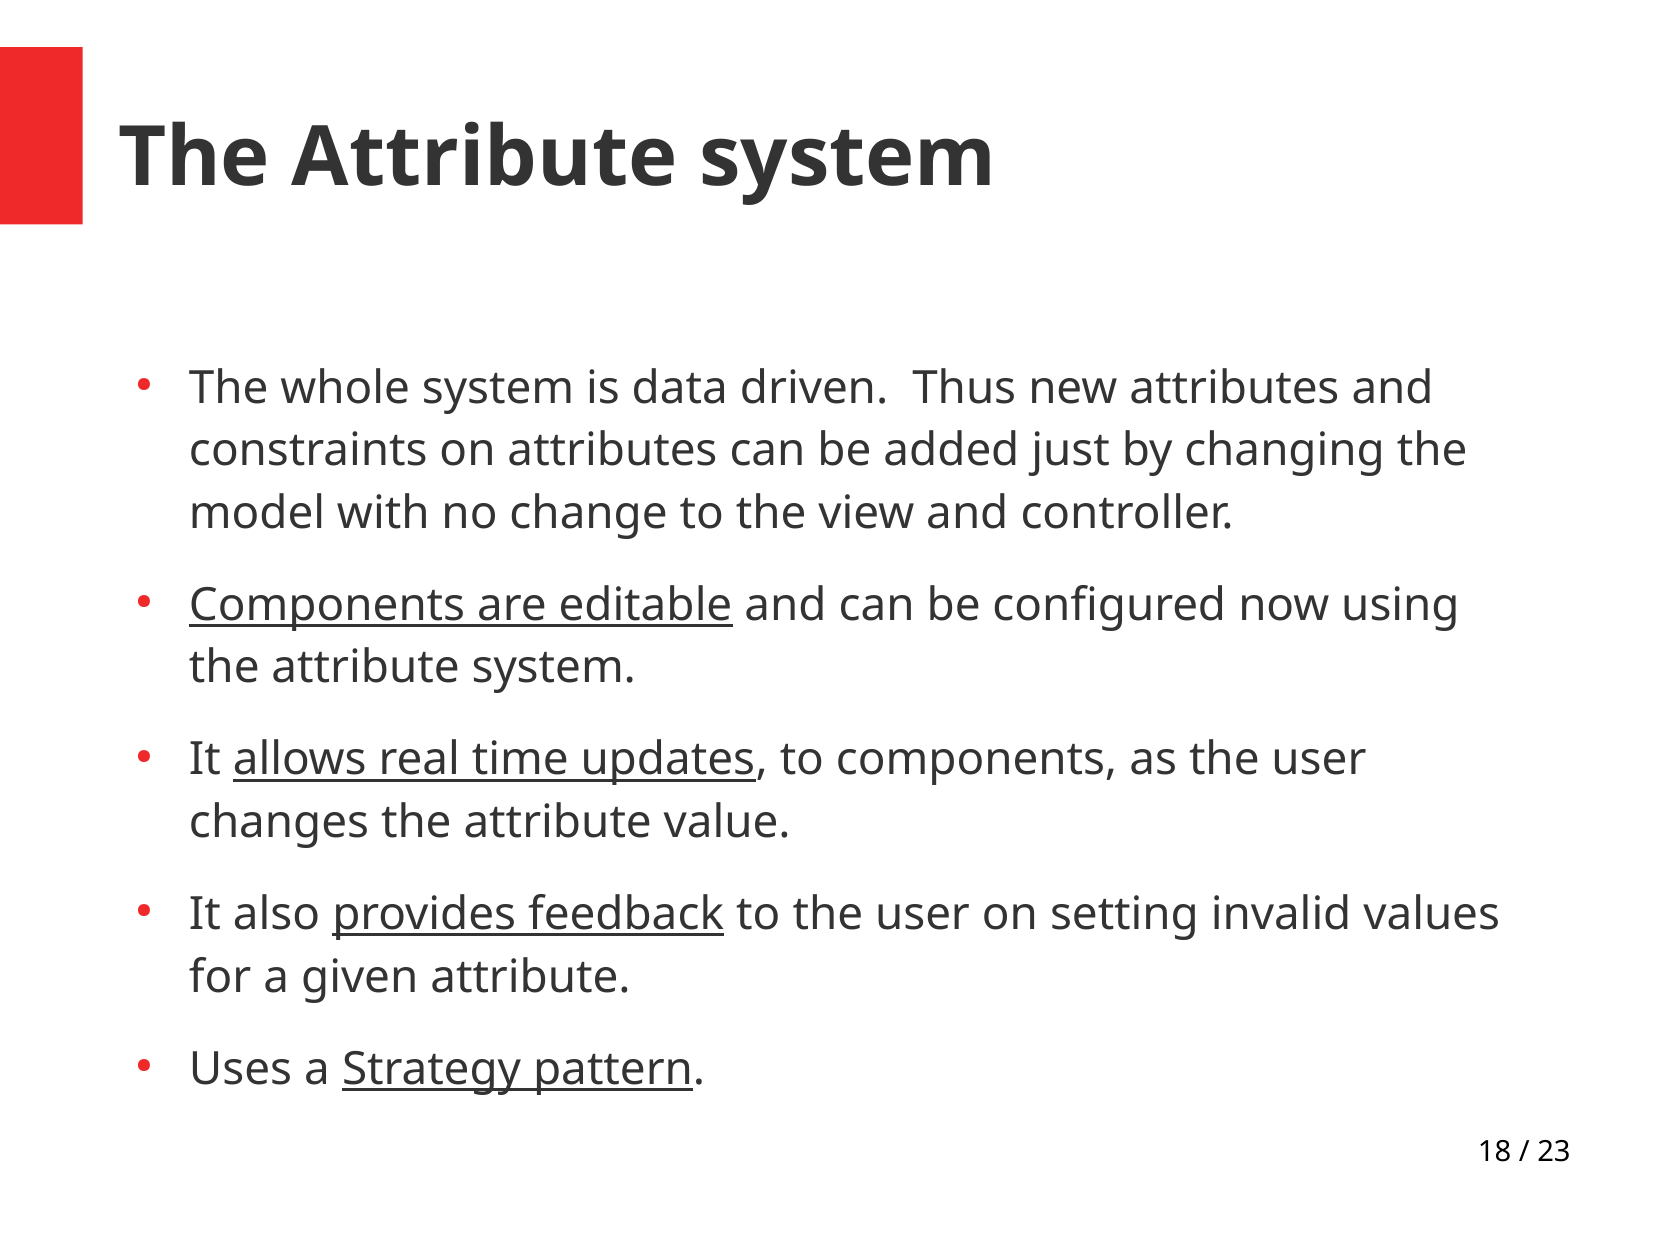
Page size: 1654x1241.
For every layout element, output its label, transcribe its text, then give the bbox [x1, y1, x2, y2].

title The Attribute system [118, 49, 1571, 257]
list The whole system is data driven. Thus new attributes and constraints on attributes can be added just by changing the model with no change to the view and controller. Components are editable and can be configured now using the attribute system. It allows real time updates, to components, as the user changes the attribute value. It also provides feedback to the user on setting invalid values for a given attribute. Uses a Strategy pattern. [118, 354, 1536, 1074]
